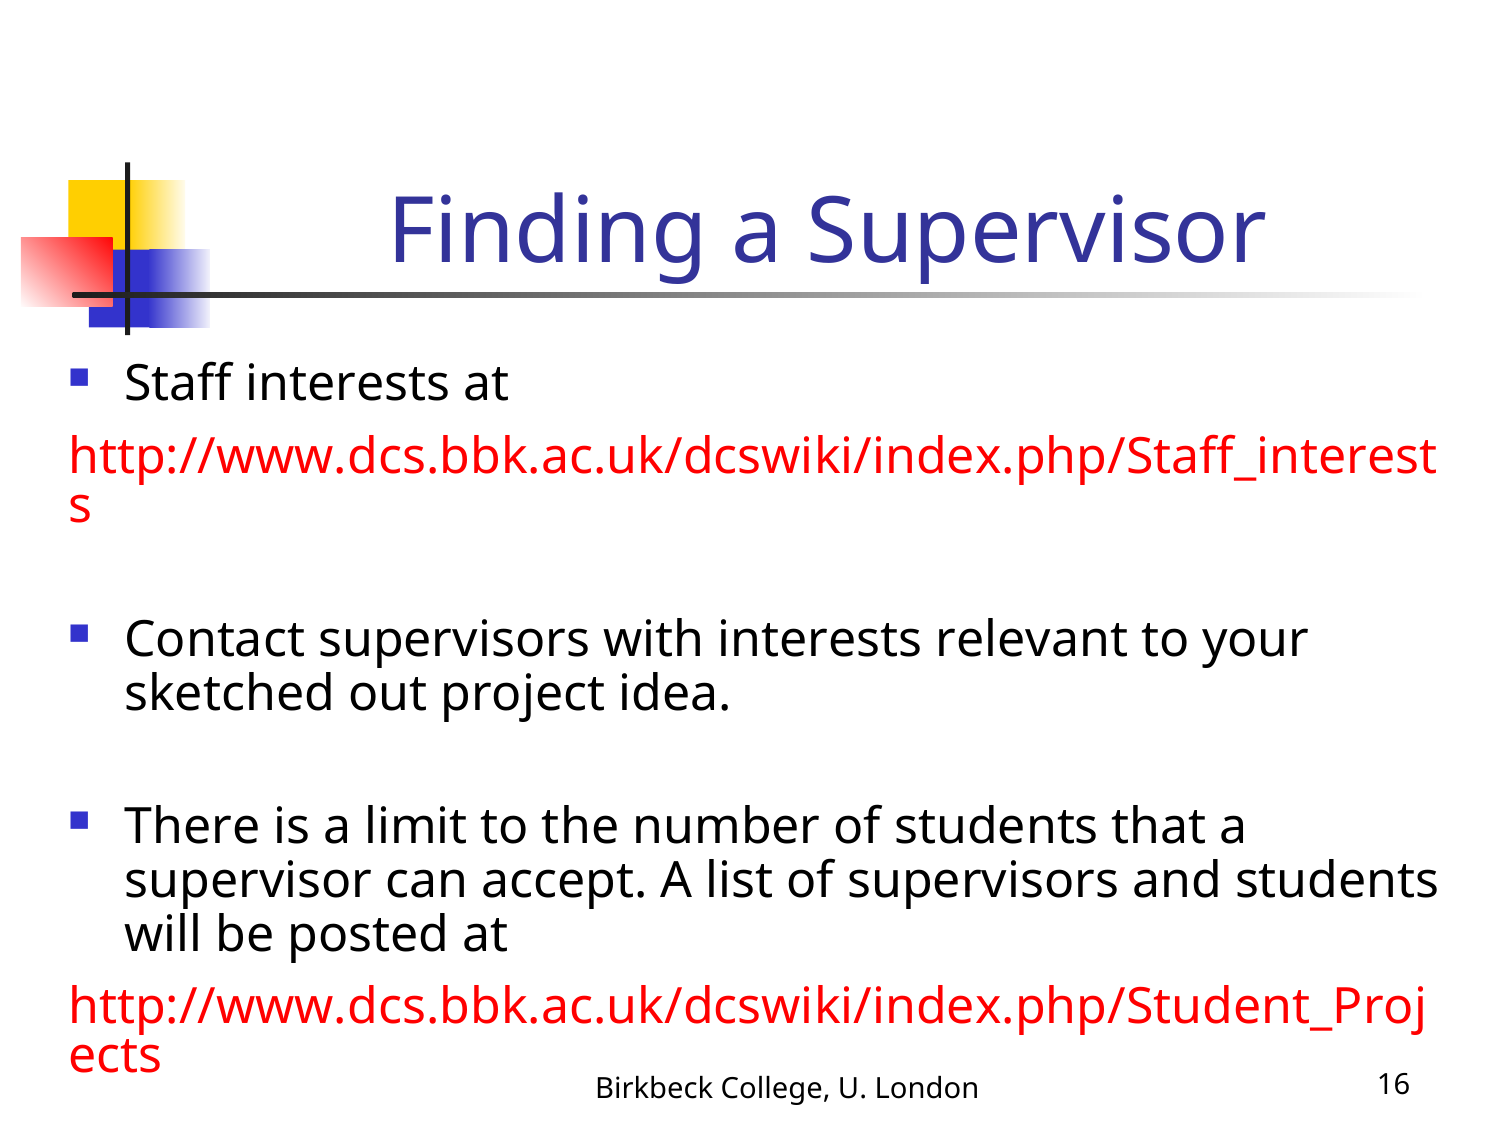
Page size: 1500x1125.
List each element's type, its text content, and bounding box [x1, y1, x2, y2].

text_box <number> [1112, 1037, 1426, 1113]
title Finding a Supervisor [188, 101, 1468, 289]
list Staff interests at http://www.dcs.bbk.ac.uk/dcswiki/index.php/Staff_interests Contact supervisors with interests relevant to your sketched out project idea. There is a limit to the number of students that a supervisor can accept. A list of supervisors and students will be posted at http://www.dcs.bbk.ac.uk/dcswiki/index.php/Student_Projects [53, 350, 1469, 1012]
text_box Birkbeck College, U. London [549, 1037, 1026, 1113]
